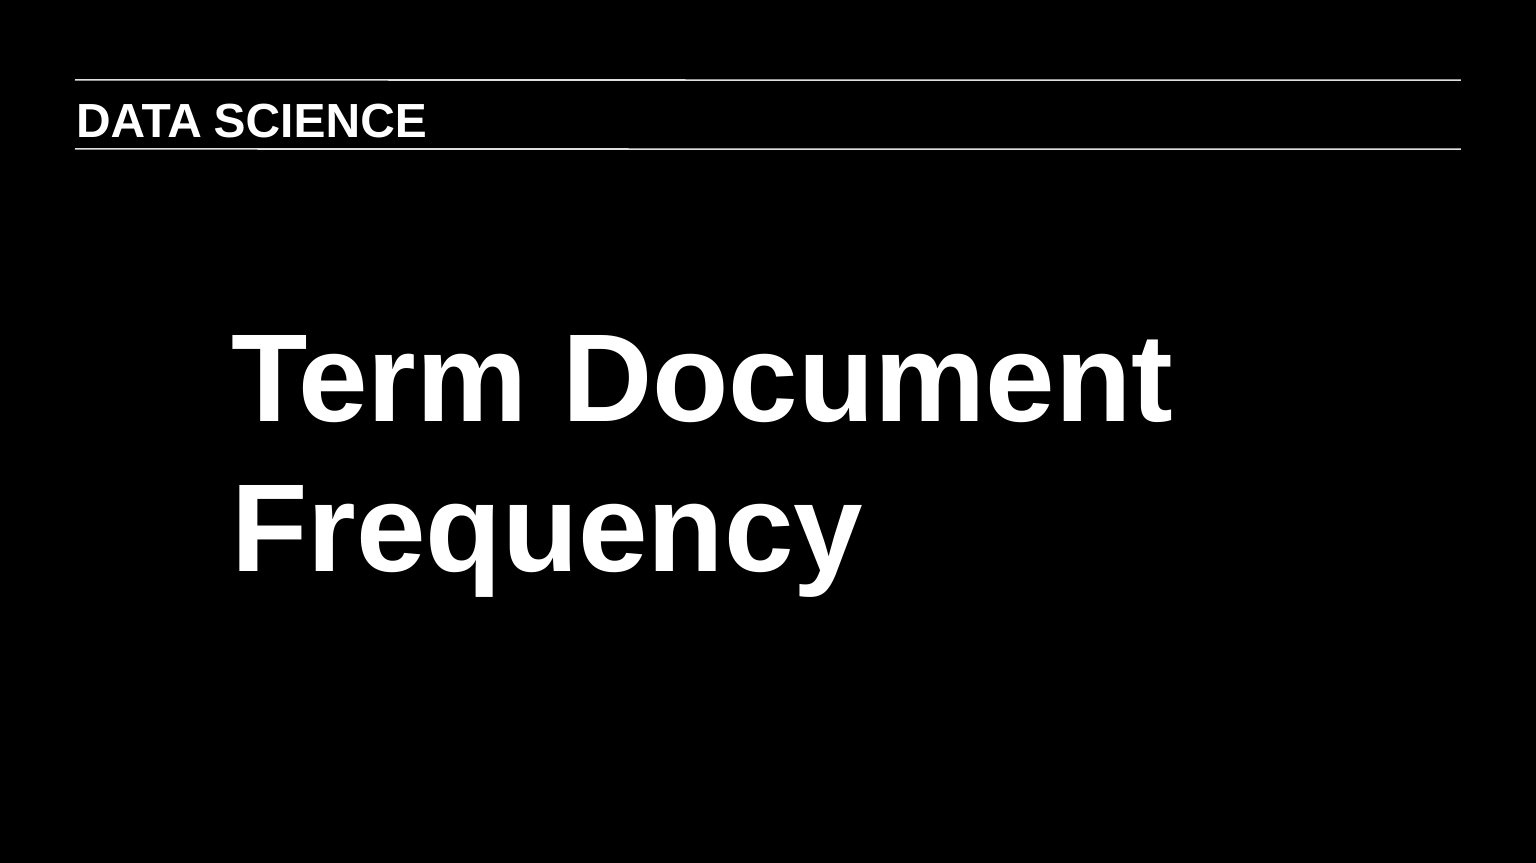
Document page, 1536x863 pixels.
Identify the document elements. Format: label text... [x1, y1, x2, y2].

list DATA SCIENCE [60, 81, 1111, 184]
title Term Document Frequency [220, 178, 1475, 716]
